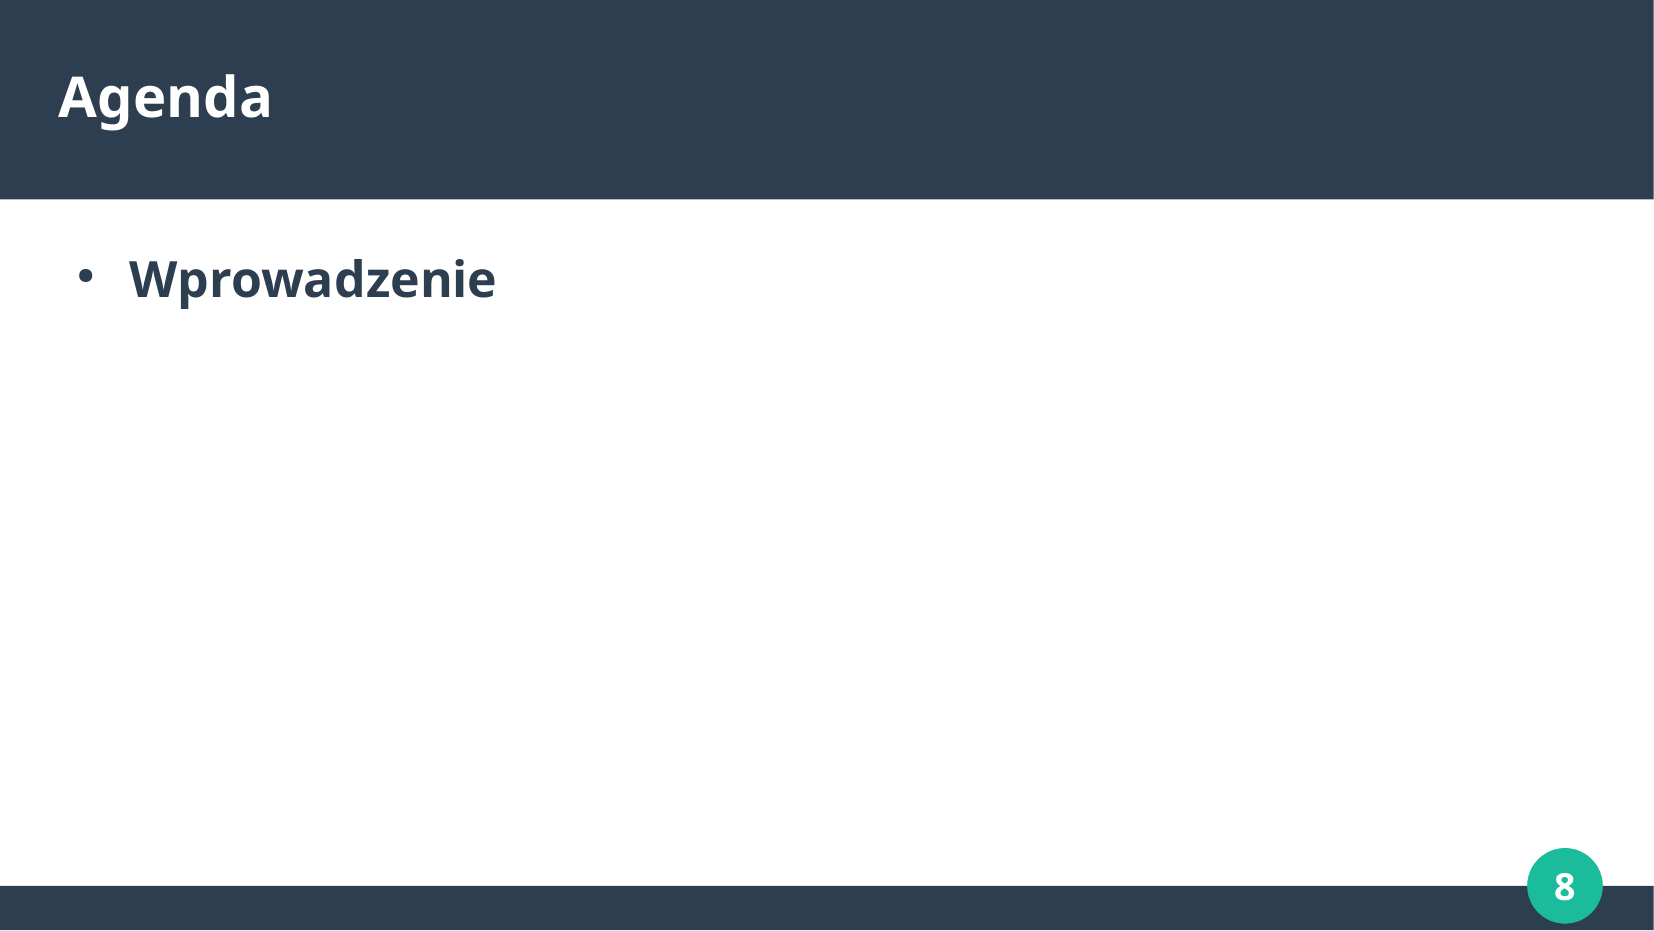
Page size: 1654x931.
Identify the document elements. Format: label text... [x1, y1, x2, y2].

list Wprowadzenie [59, 243, 1576, 864]
title Agenda [59, 37, 1595, 156]
